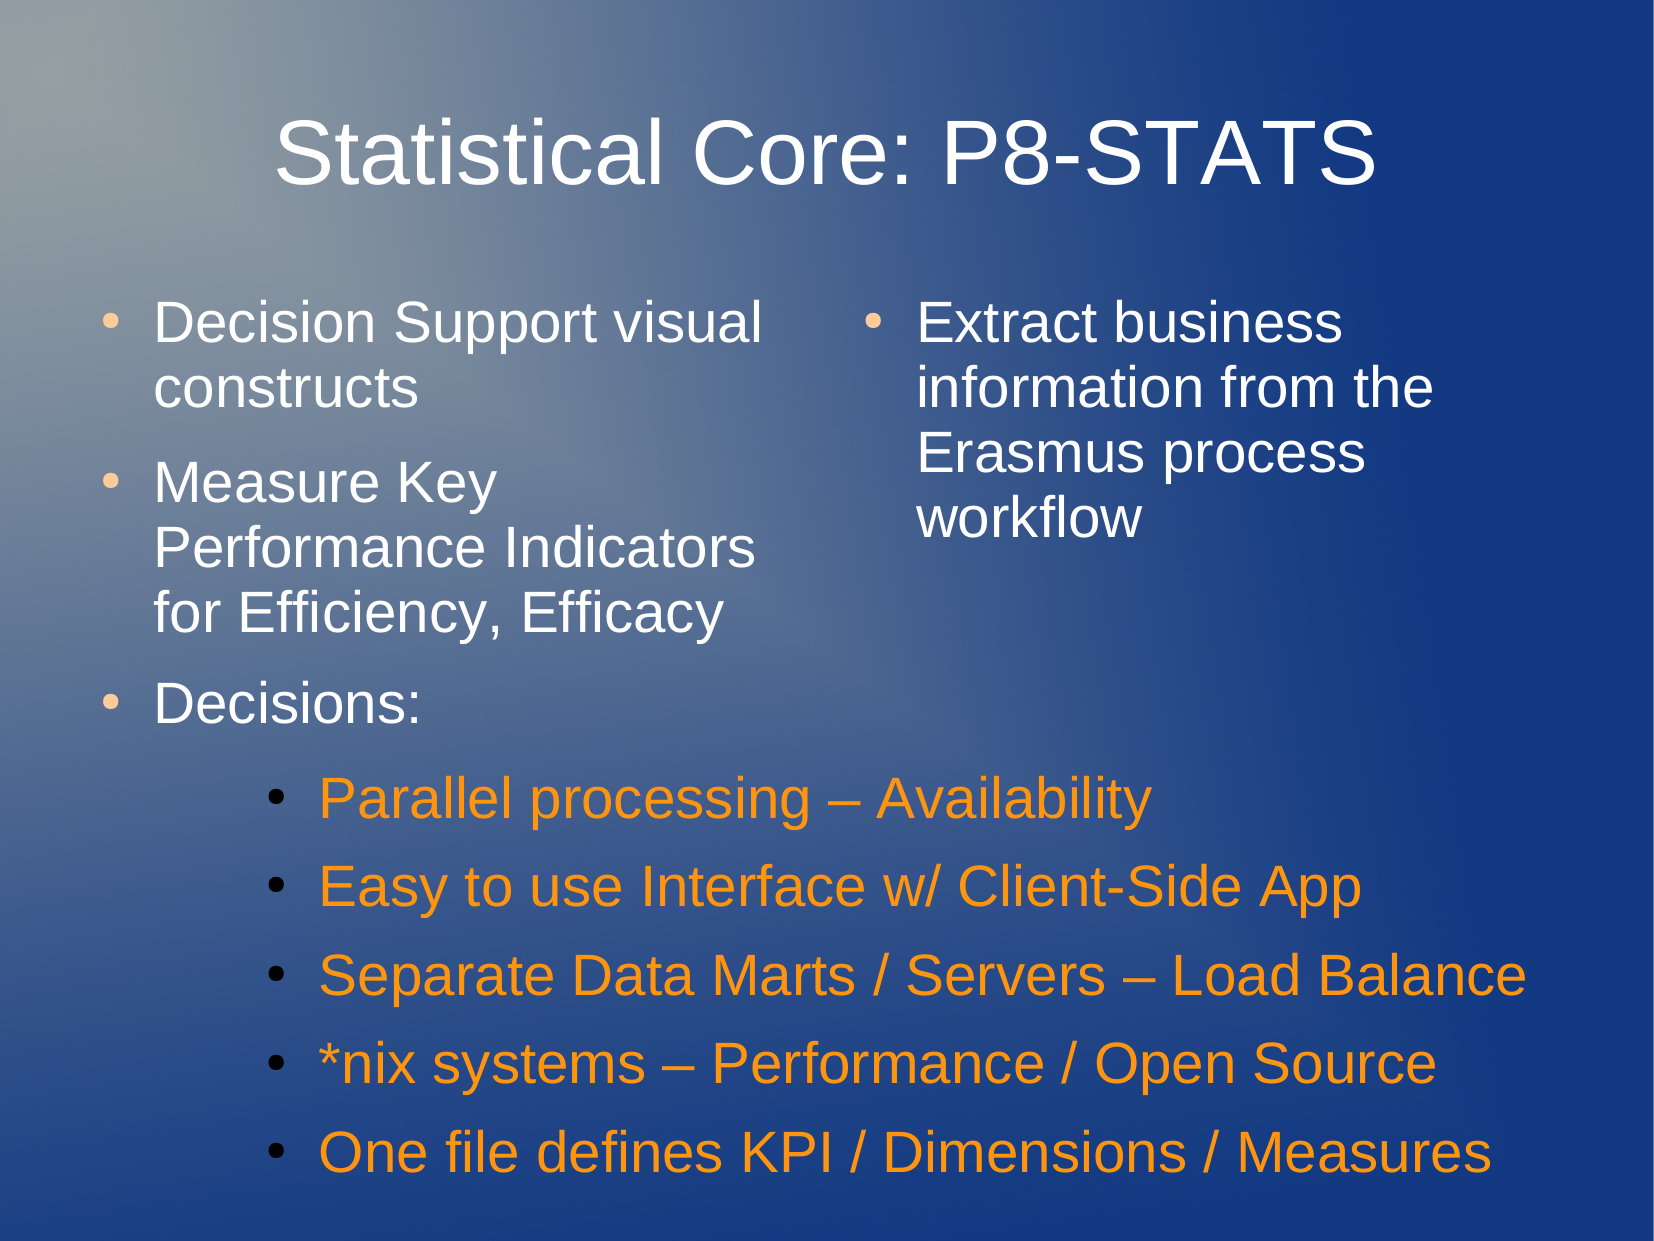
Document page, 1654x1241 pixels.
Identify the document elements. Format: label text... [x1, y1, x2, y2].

list Extract business information from the Erasmus process workflow [845, 290, 1572, 681]
picture [0, 0, 1654, 1241]
title Statistical Core: P8-STATS [82, 49, 1571, 257]
list Decisions: Parallel processing – Availability Easy to use Interface w/ Client-Side App Separate Data Marts / Servers – Load Balance *nix systems – Performance / Open Source One file defines KPI / Dimensions / Measures [82, 670, 1571, 1186]
list Decision Support visual constructs Measure Key Performance Indicators for Efficiency, Efficacy [82, 290, 809, 670]
